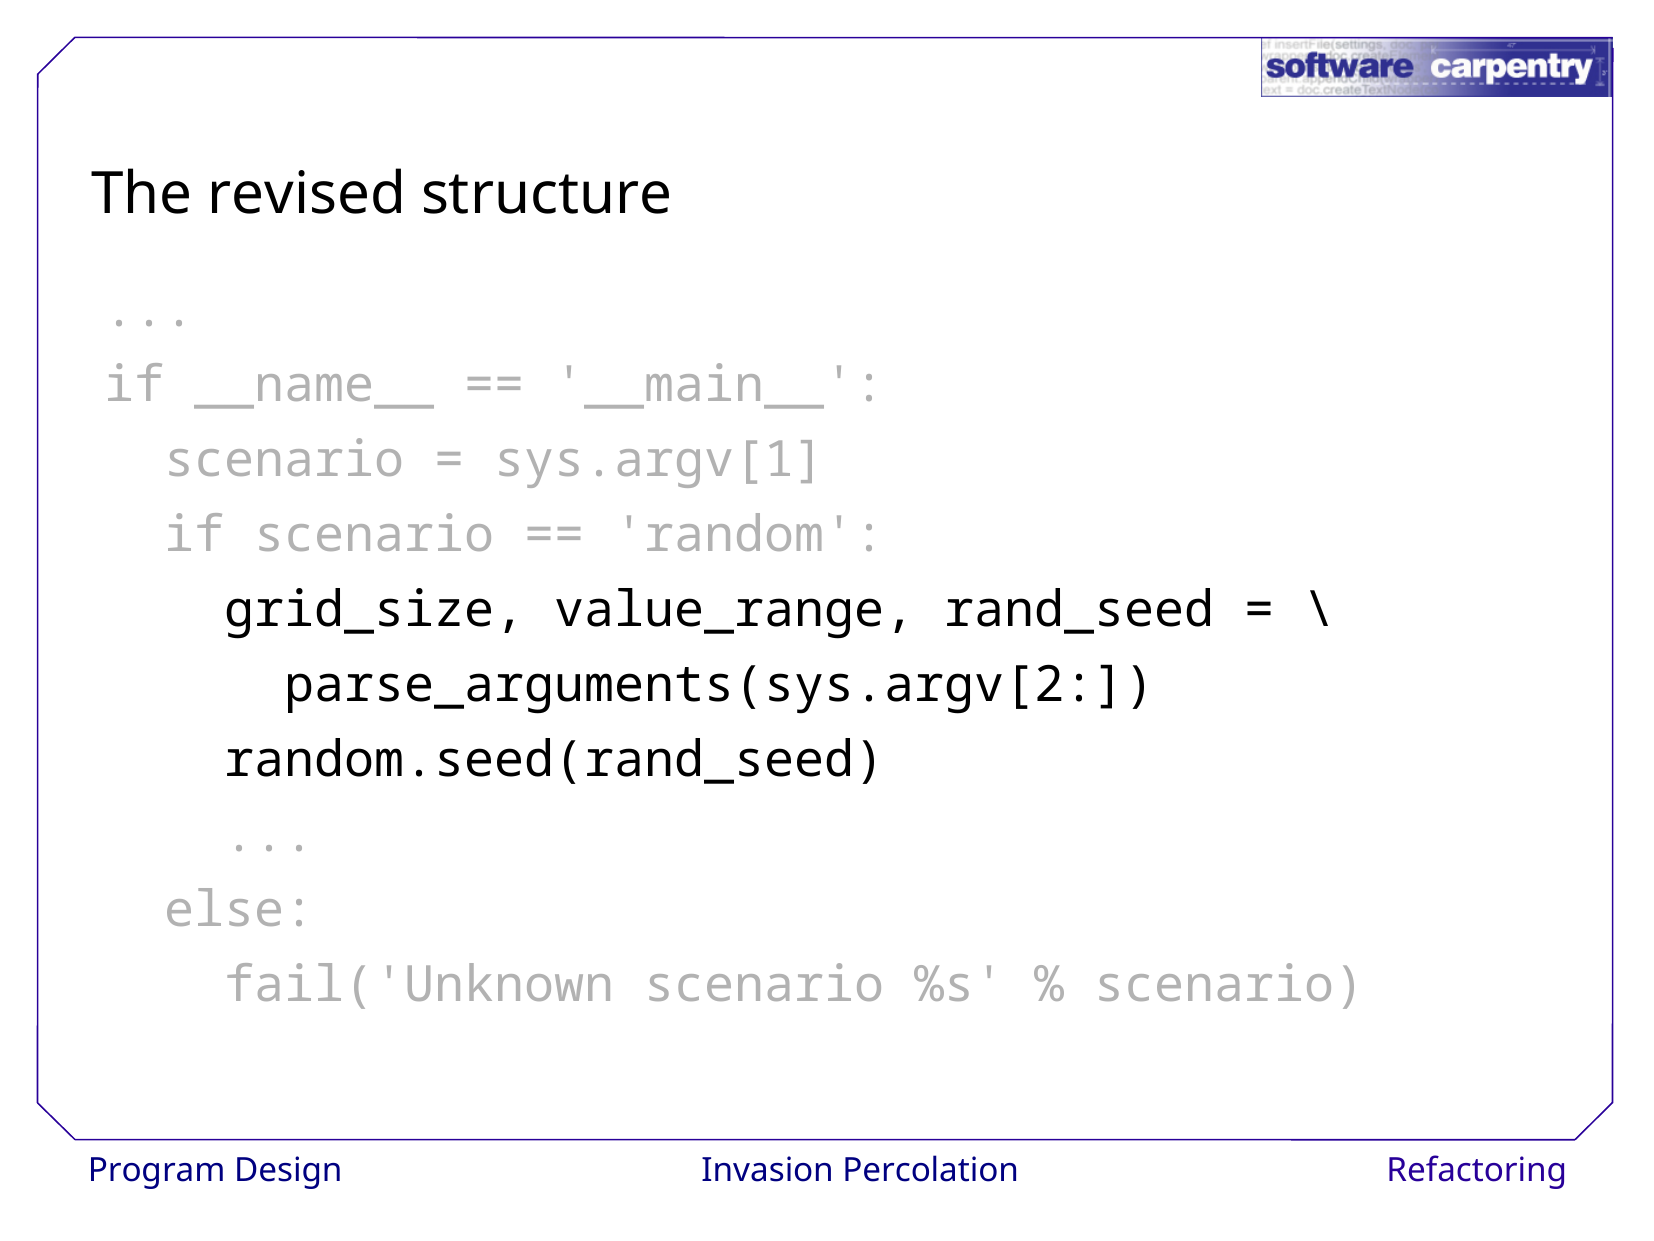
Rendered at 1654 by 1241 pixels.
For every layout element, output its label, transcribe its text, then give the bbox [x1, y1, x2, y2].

text_box ... if __name__ == '__main__': scenario = sys.argv[1] if scenario == 'random': grid_size, value_range, rand_seed = \ parse_arguments(sys.argv[2:]) random.seed(rand_seed) ... else: fail('Unknown scenario %s' % scenario) [89, 253, 1508, 1020]
picture [1261, 39, 1613, 97]
text_box The revised structure [76, 112, 837, 233]
